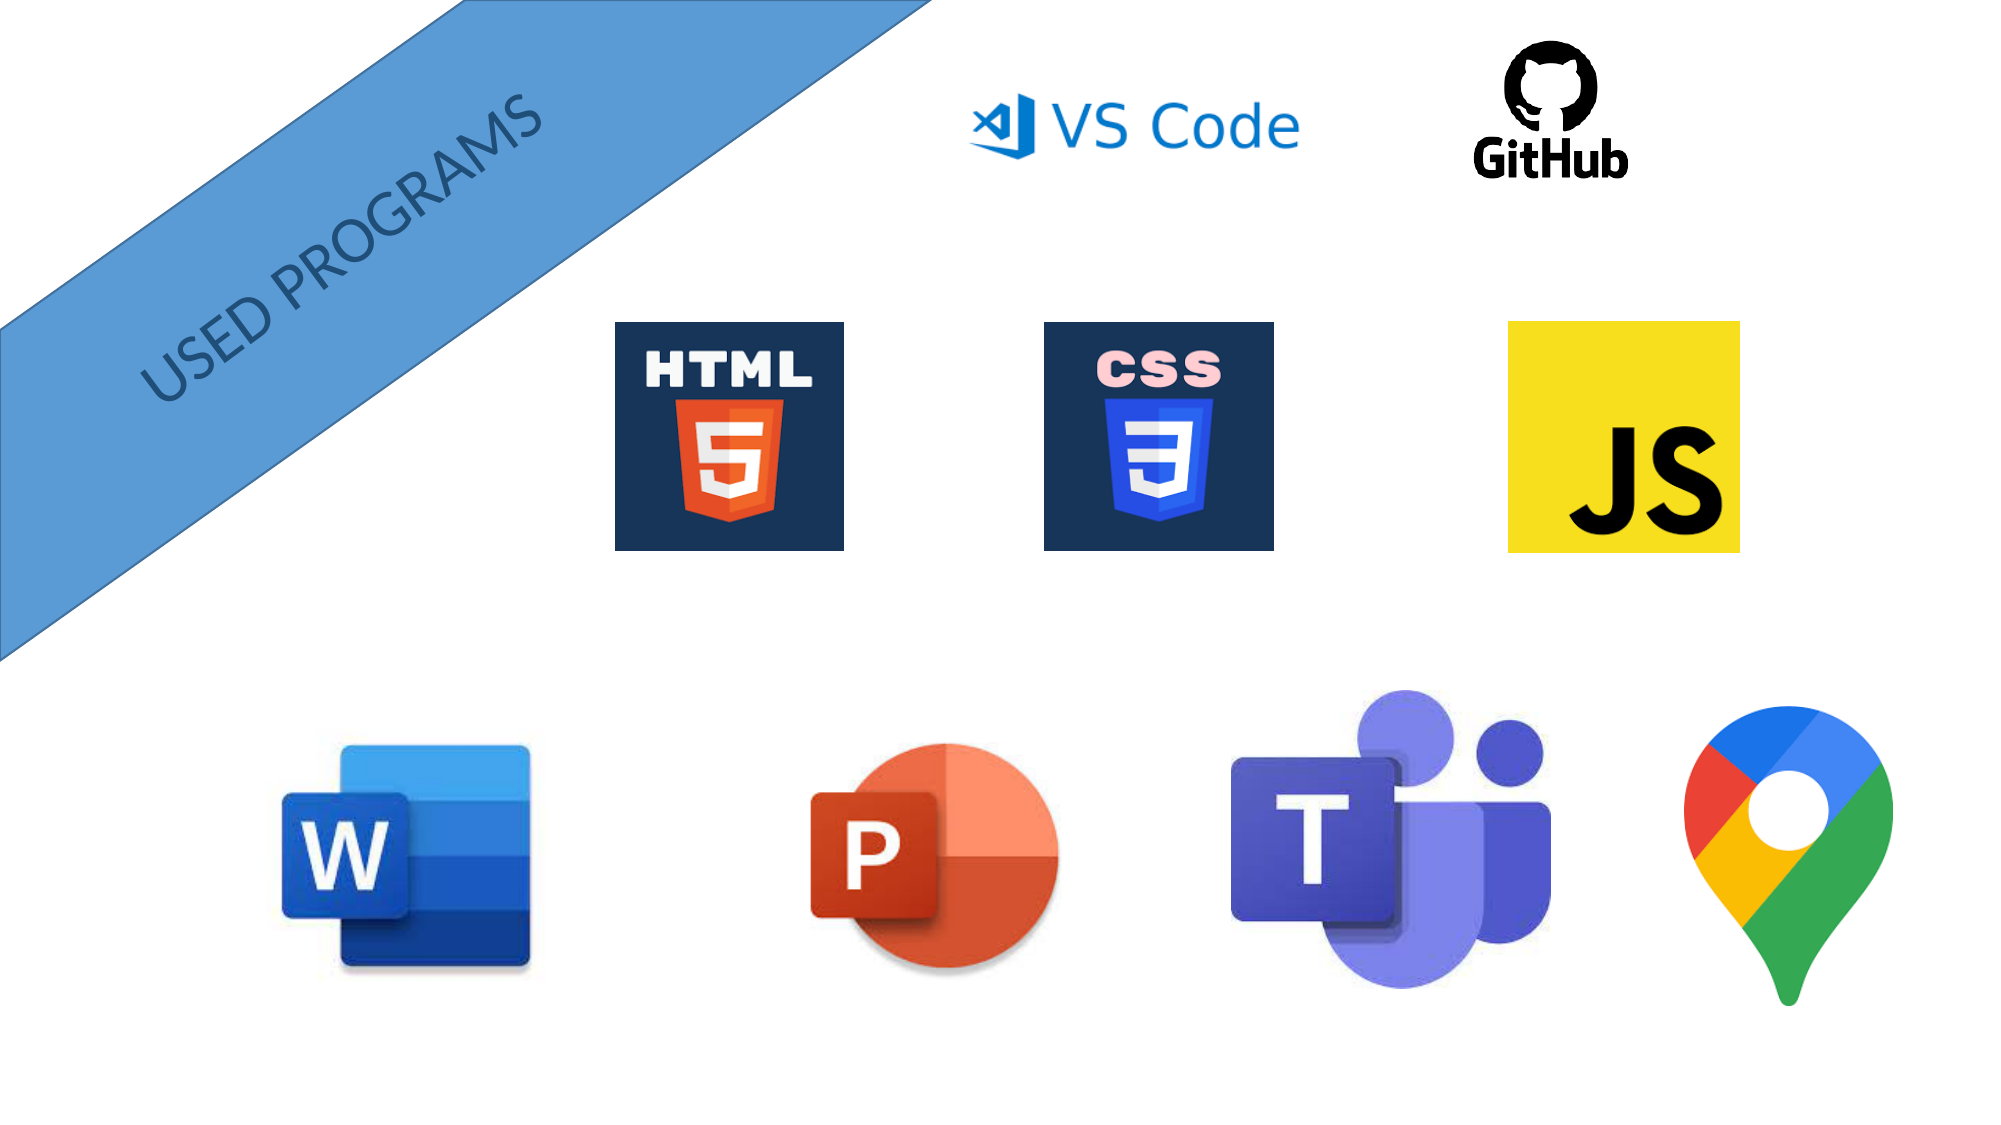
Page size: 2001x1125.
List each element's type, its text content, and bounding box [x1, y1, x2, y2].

text_box USED PROGRAMS [106, 38, 596, 437]
picture [1044, 322, 1274, 551]
picture [937, 27, 1335, 215]
picture [243, 680, 596, 1032]
picture [1508, 321, 1740, 553]
picture [1231, 691, 1551, 989]
picture [615, 322, 844, 551]
text_box [0, 0, 931, 661]
picture [1424, 38, 1677, 180]
picture [1684, 706, 1893, 1006]
picture [761, 680, 1113, 1032]
